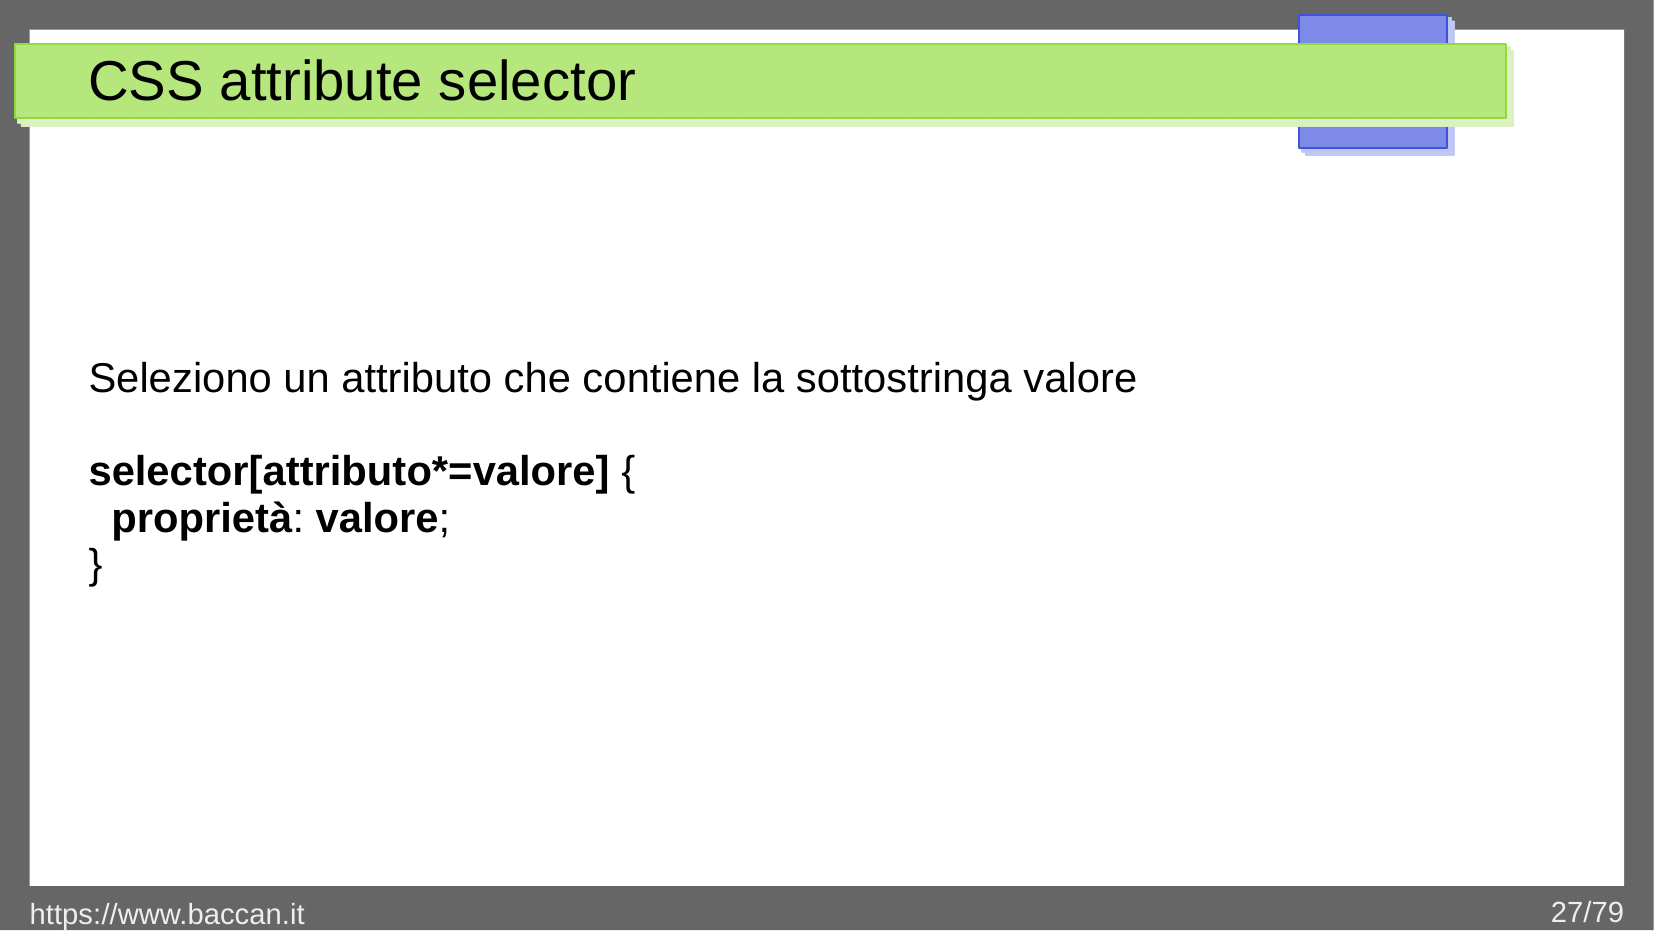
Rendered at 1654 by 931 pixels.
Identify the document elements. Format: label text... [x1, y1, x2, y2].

title CSS attribute selector [88, 44, 1506, 119]
text_box Seleziono un attributo che contiene la sottostringa valore selector[attributo*=valore] { proprietà: valore; } [88, 169, 1565, 820]
